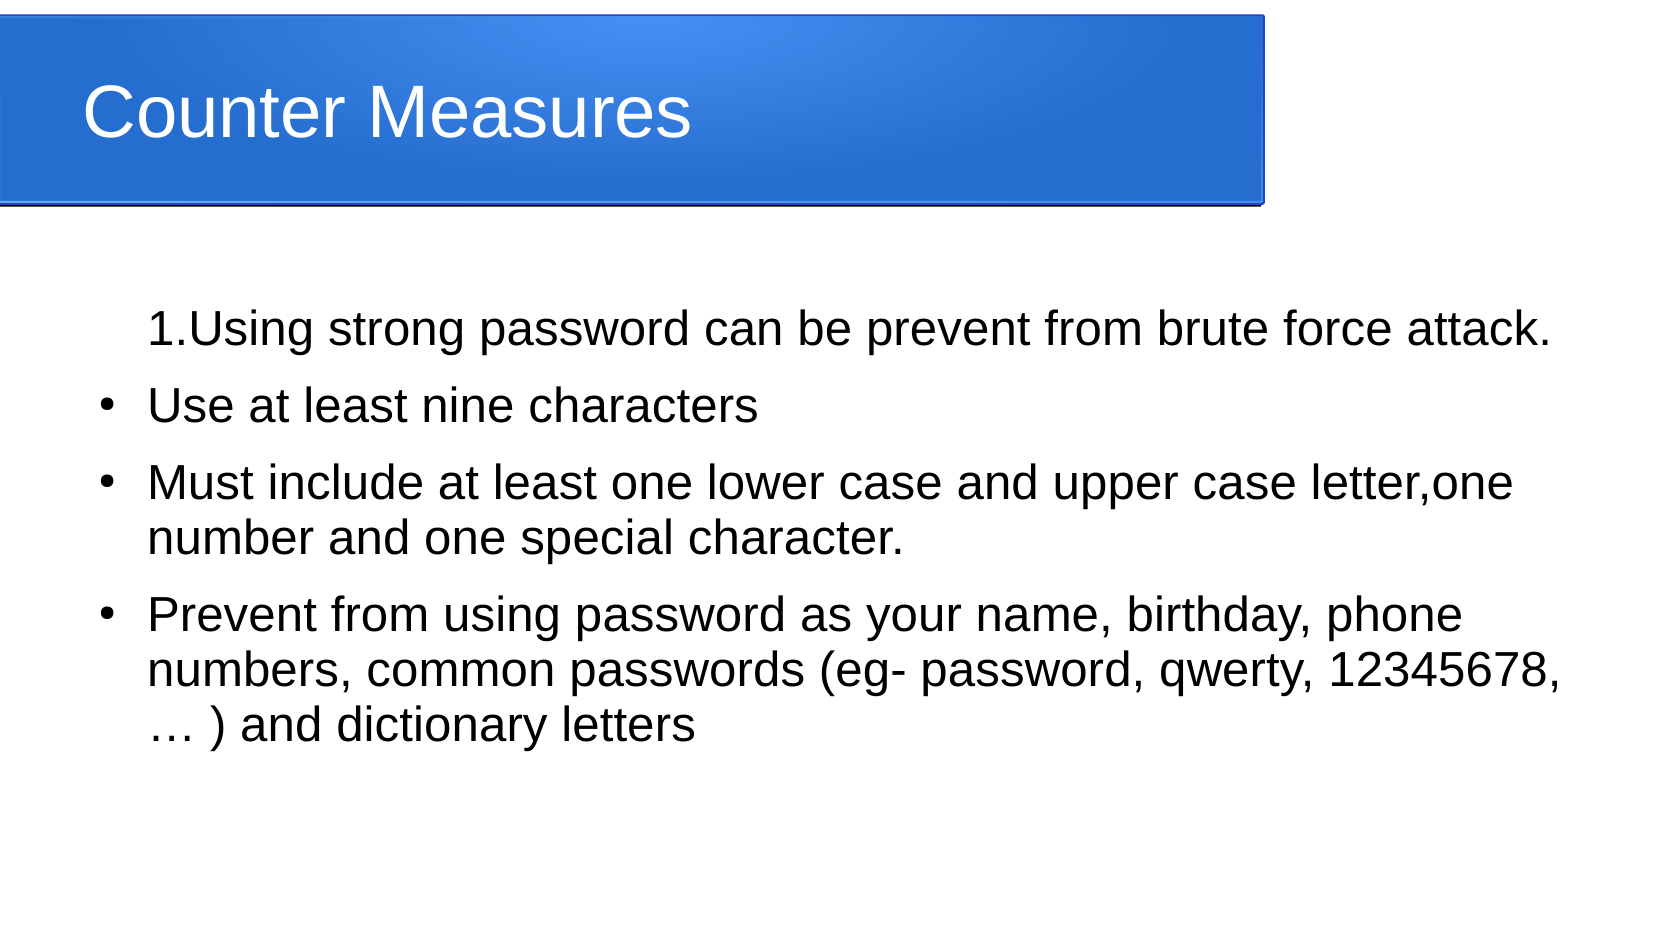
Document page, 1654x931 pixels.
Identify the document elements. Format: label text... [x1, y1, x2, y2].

list 1.Using strong password can be prevent from brute force attack. Use at least nine characters Must include at least one lower case and upper case letter,one number and one special character. Prevent from using password as your name, birthday, phone numbers, common passwords (eg- password, qwerty, 12345678, … ) and dictionary letters [82, 224, 1571, 764]
title Counter Measures [82, 35, 1235, 189]
